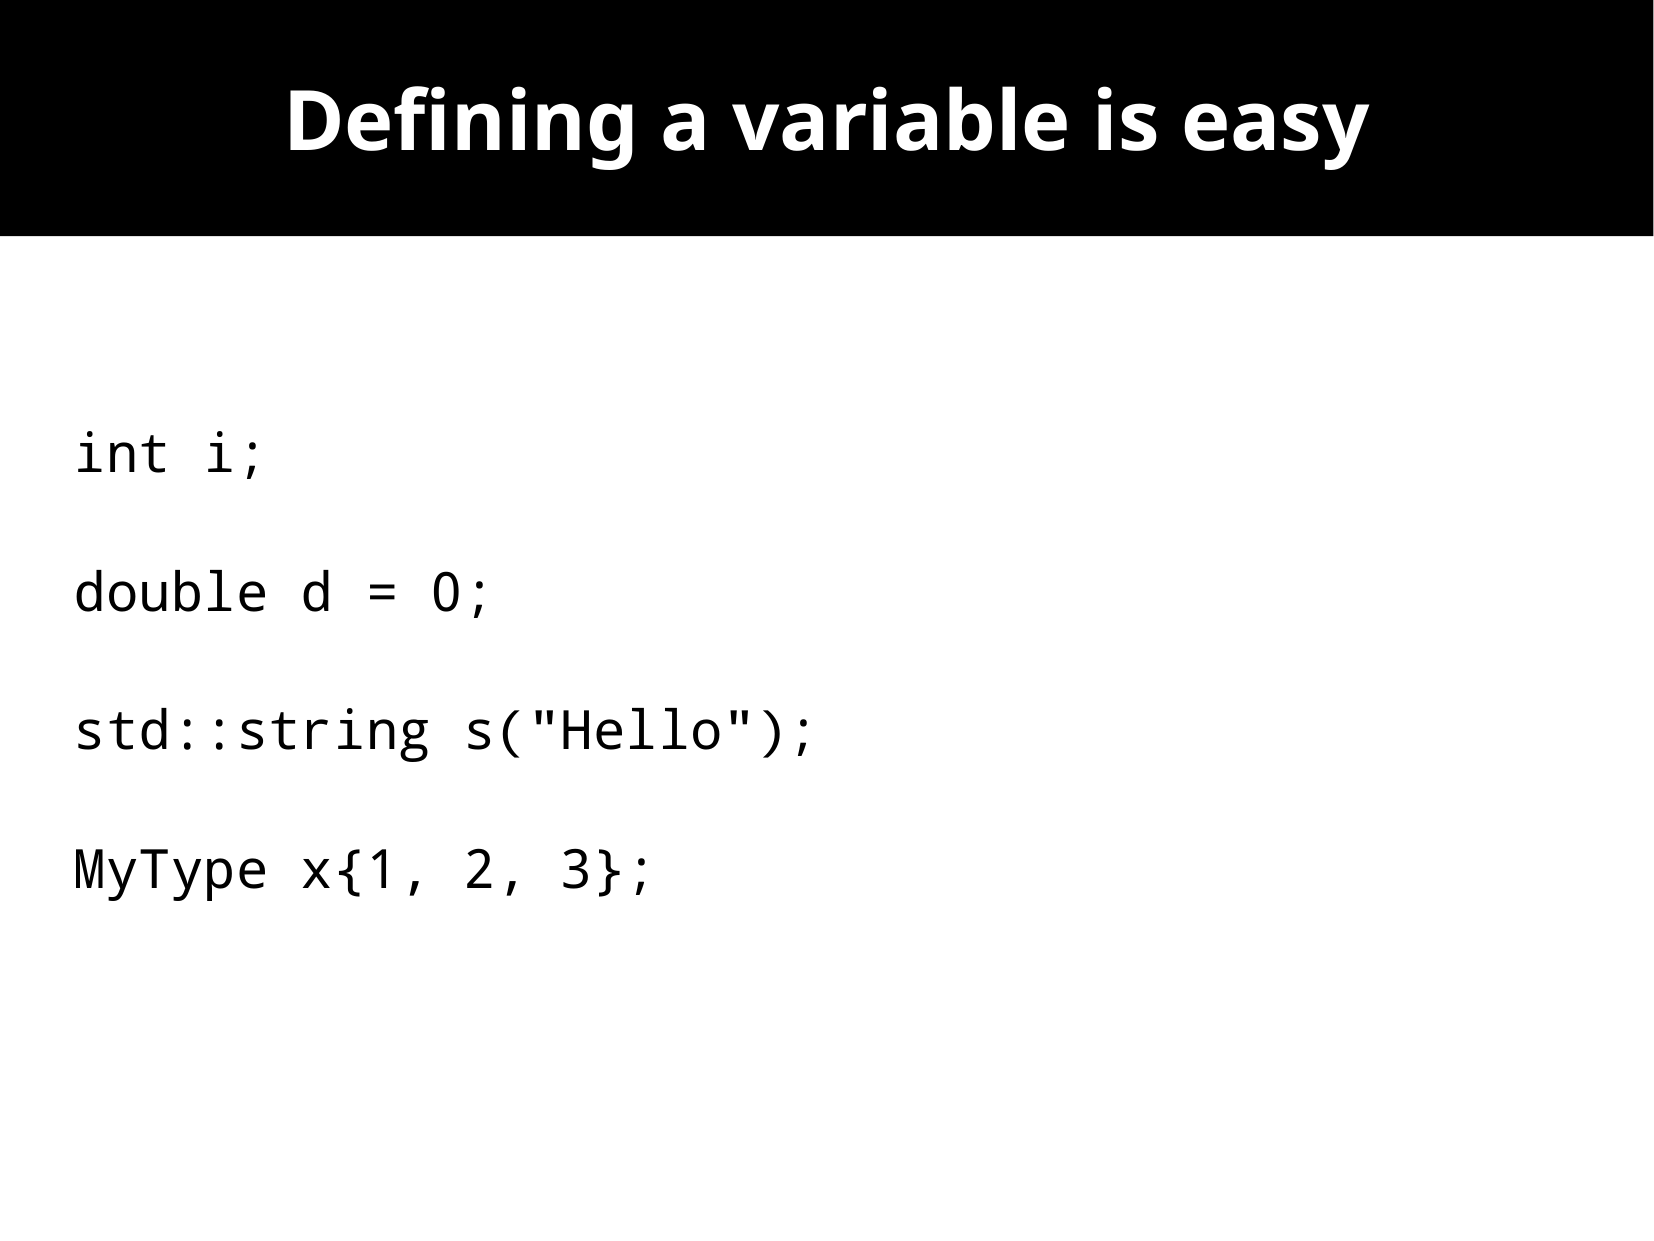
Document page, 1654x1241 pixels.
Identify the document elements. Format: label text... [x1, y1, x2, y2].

subtitle Defining a variable is easy [0, 0, 1654, 237]
text_box int i; double d = 0; std::string s("Hello"); MyType x{1, 2, 3}; [59, 275, 1619, 1193]
